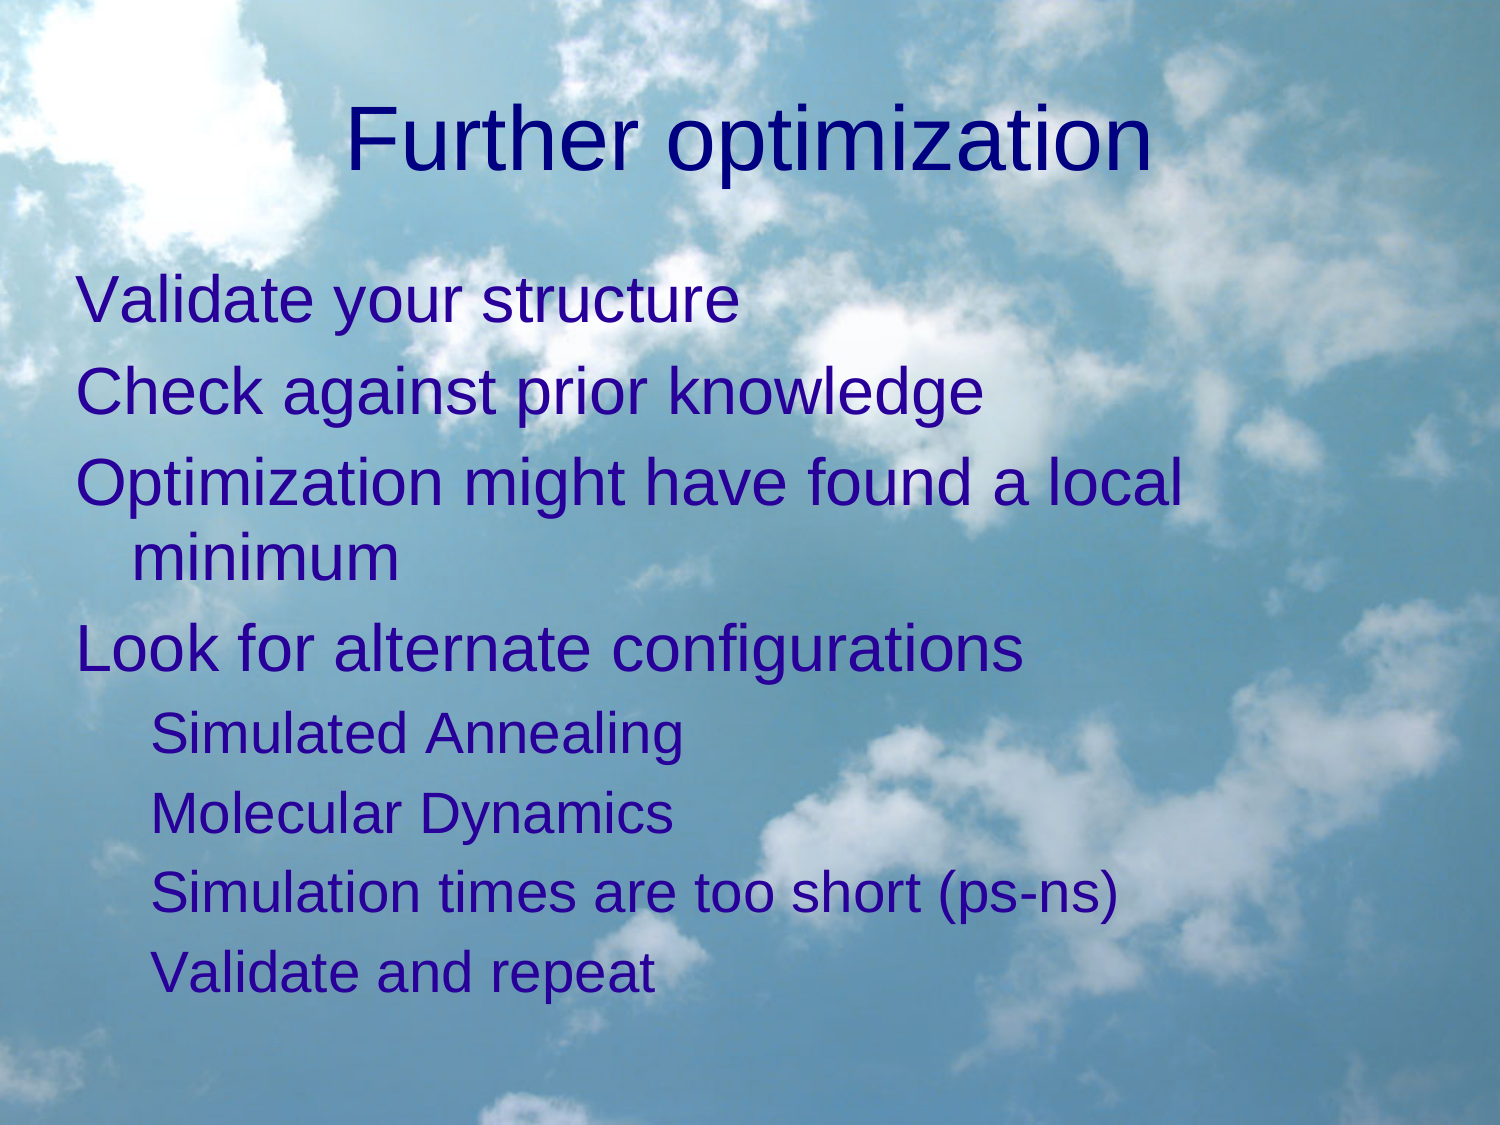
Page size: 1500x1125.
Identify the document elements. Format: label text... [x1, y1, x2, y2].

list Validate your structure Check against prior knowledge Optimization might have found a local minimum Look for alternate configurations Simulated Annealing Molecular Dynamics Simulation times are too short (ps-ns) Validate and repeat [75, 262, 1426, 1005]
title Further optimization [75, 52, 1426, 226]
picture [0, 0, 1500, 1125]
